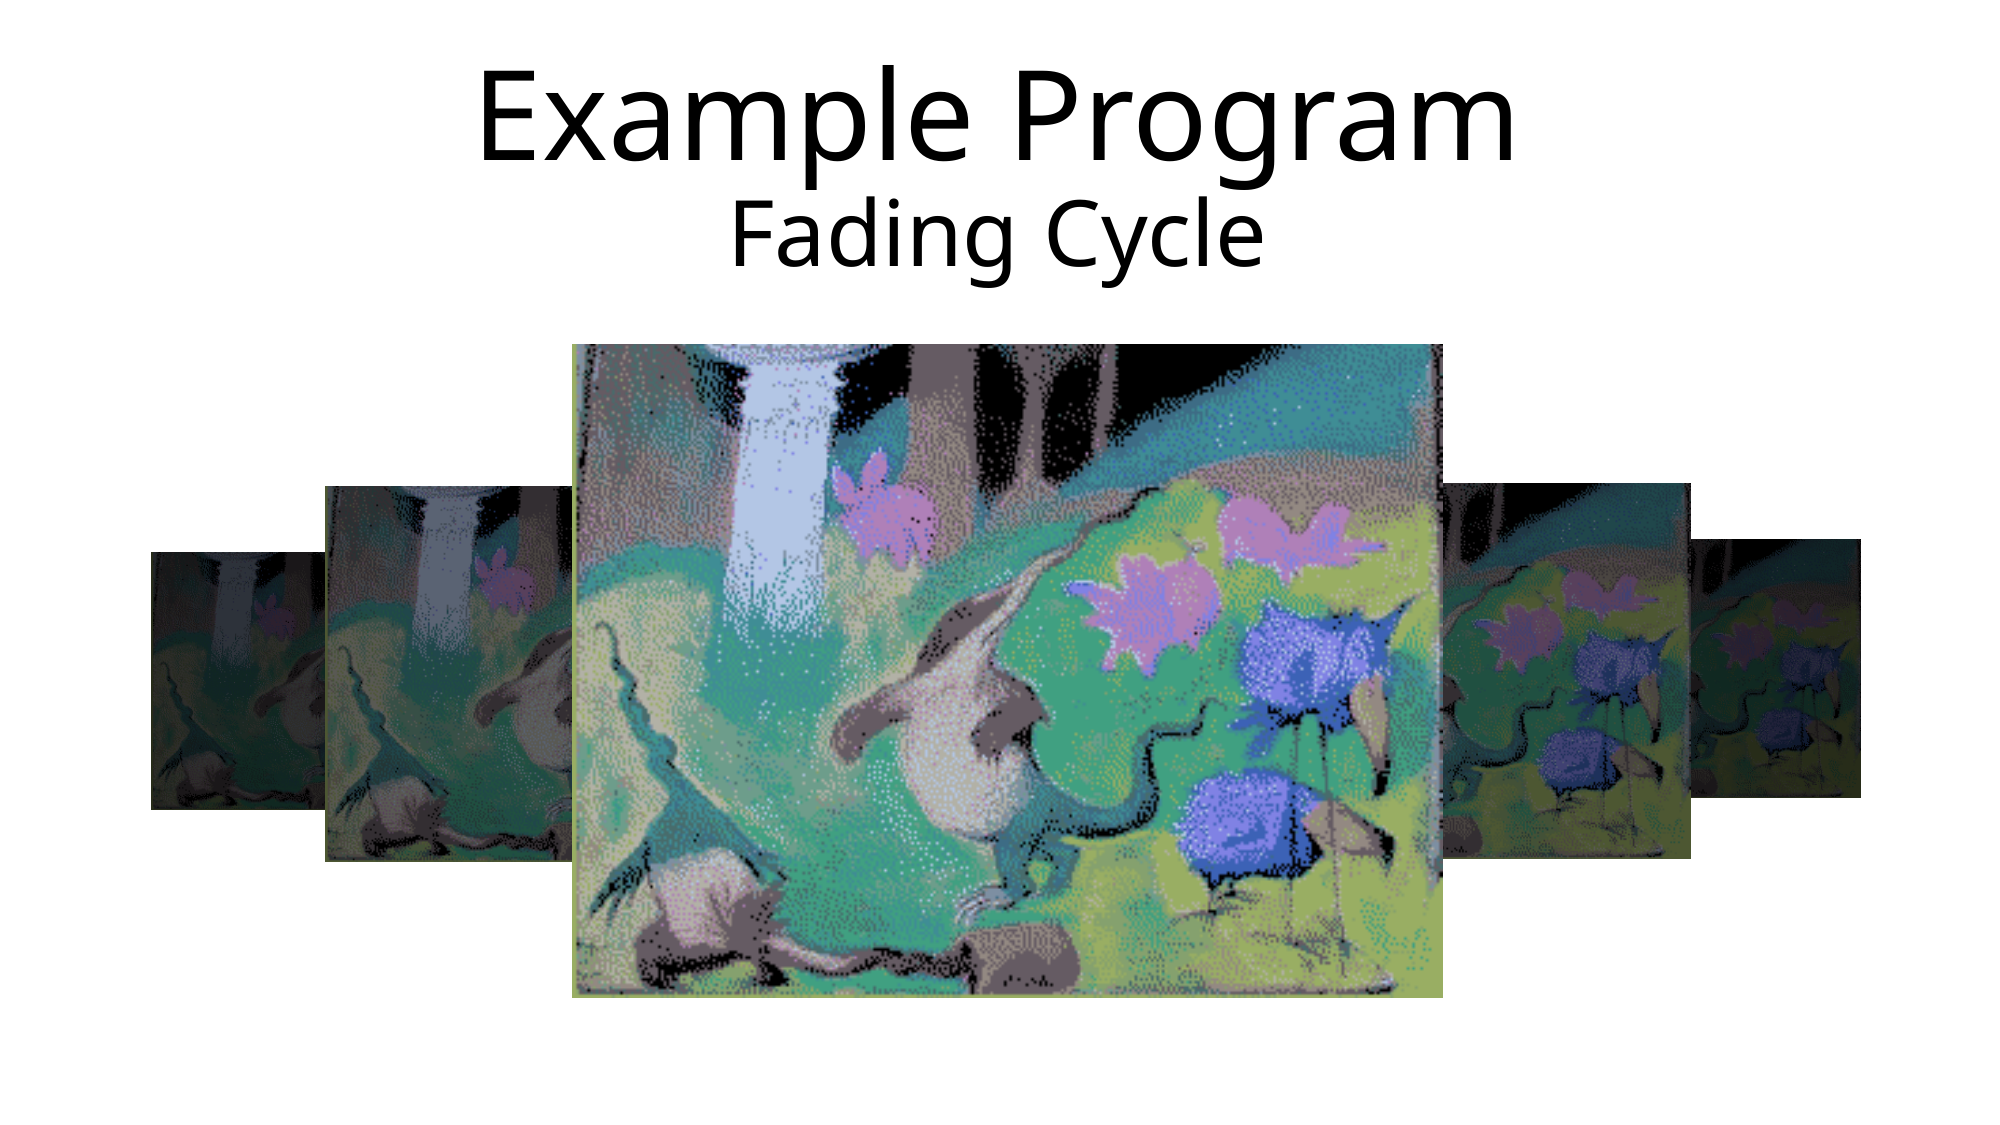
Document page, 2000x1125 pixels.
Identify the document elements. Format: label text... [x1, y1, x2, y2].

picture [151, 344, 1861, 998]
title Example Program Fading Cycle [15, 39, 1981, 300]
